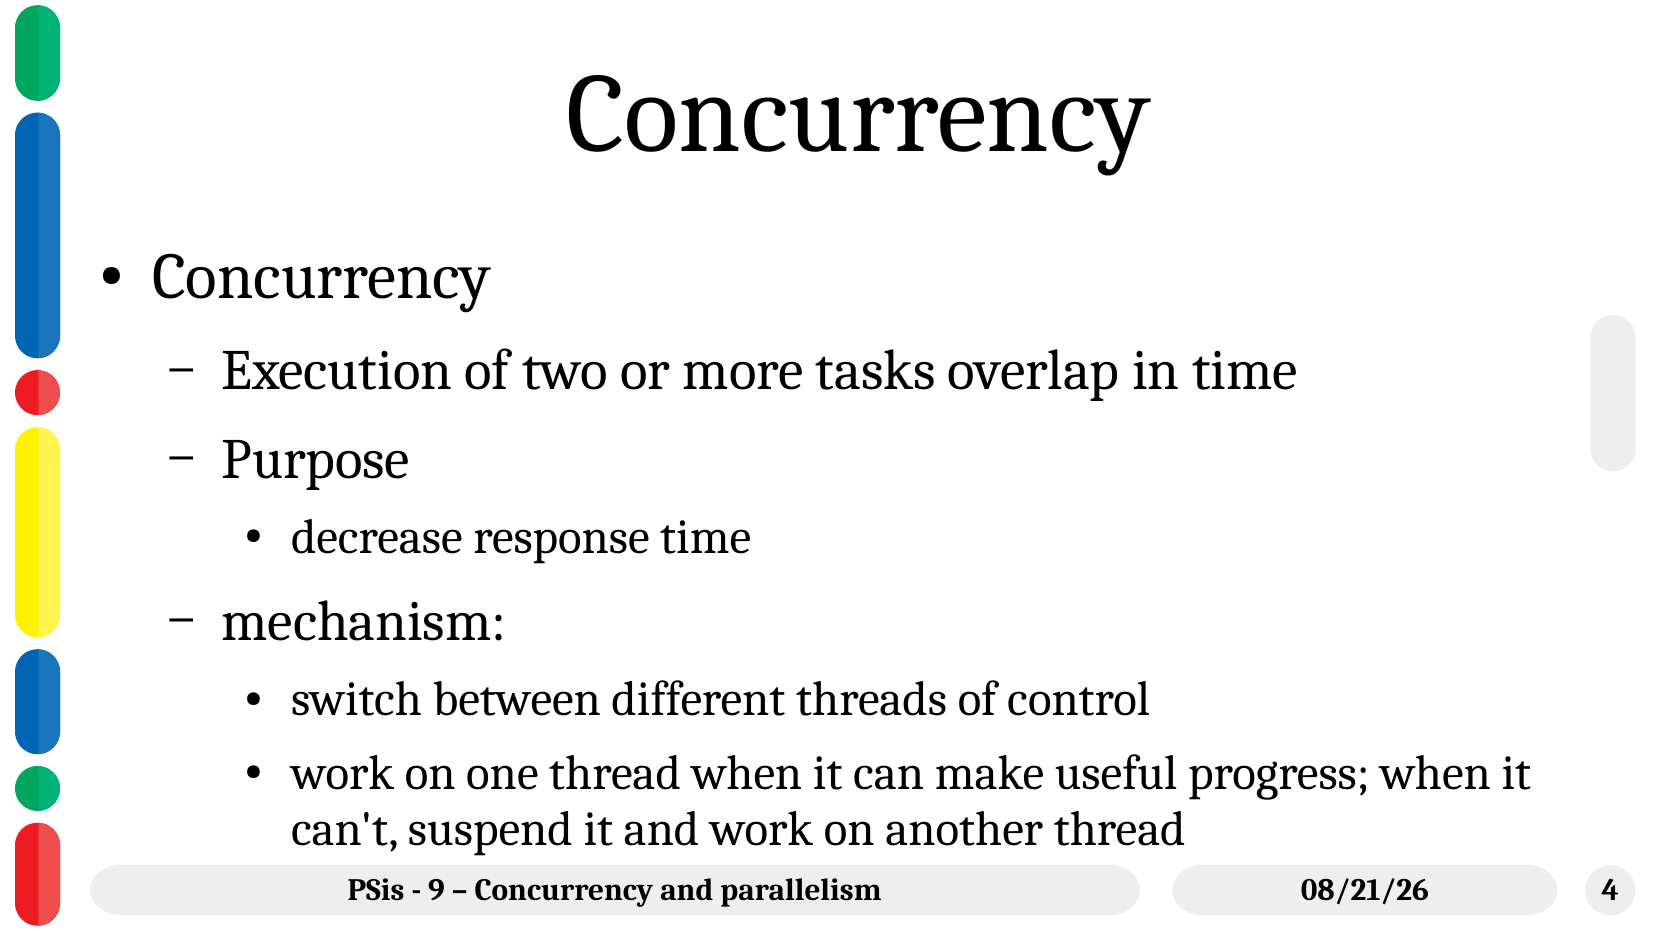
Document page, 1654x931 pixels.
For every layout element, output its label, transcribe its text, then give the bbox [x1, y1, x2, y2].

list Concurrency Execution of two or more tasks overlap in time Purpose decrease response time mechanism: switch between different threads of control work on one thread when it can make useful progress; when it can't, suspend it and work on another thread [82, 240, 1571, 866]
title Concurrency [82, 37, 1636, 193]
